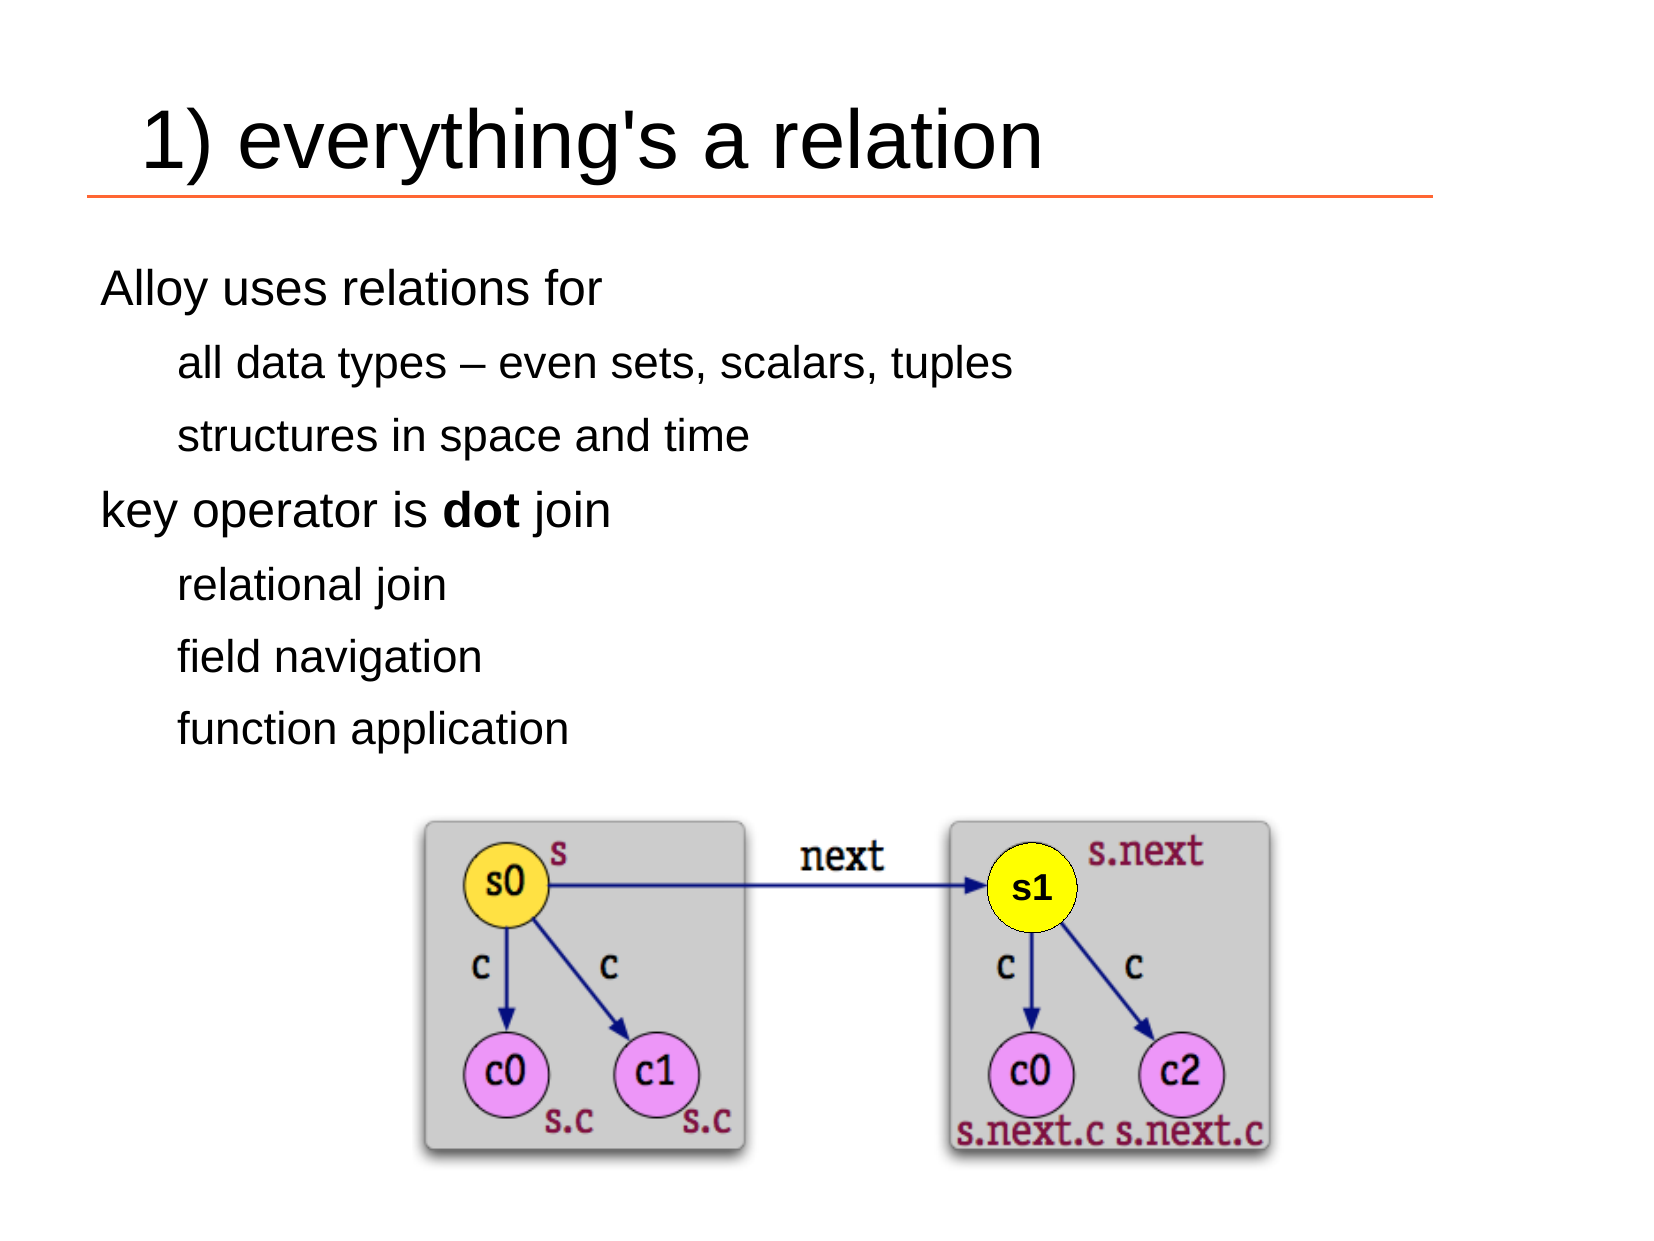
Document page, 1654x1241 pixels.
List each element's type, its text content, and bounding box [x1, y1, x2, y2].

text_box s1 [987, 842, 1078, 933]
list Alloy uses relations for all data types – even sets, scalars, tuples structures in space and time key operator is dot join relational join field navigation function application [82, 260, 1571, 797]
picture [412, 807, 1287, 1172]
title 1) everything's a relation [140, 86, 1603, 192]
